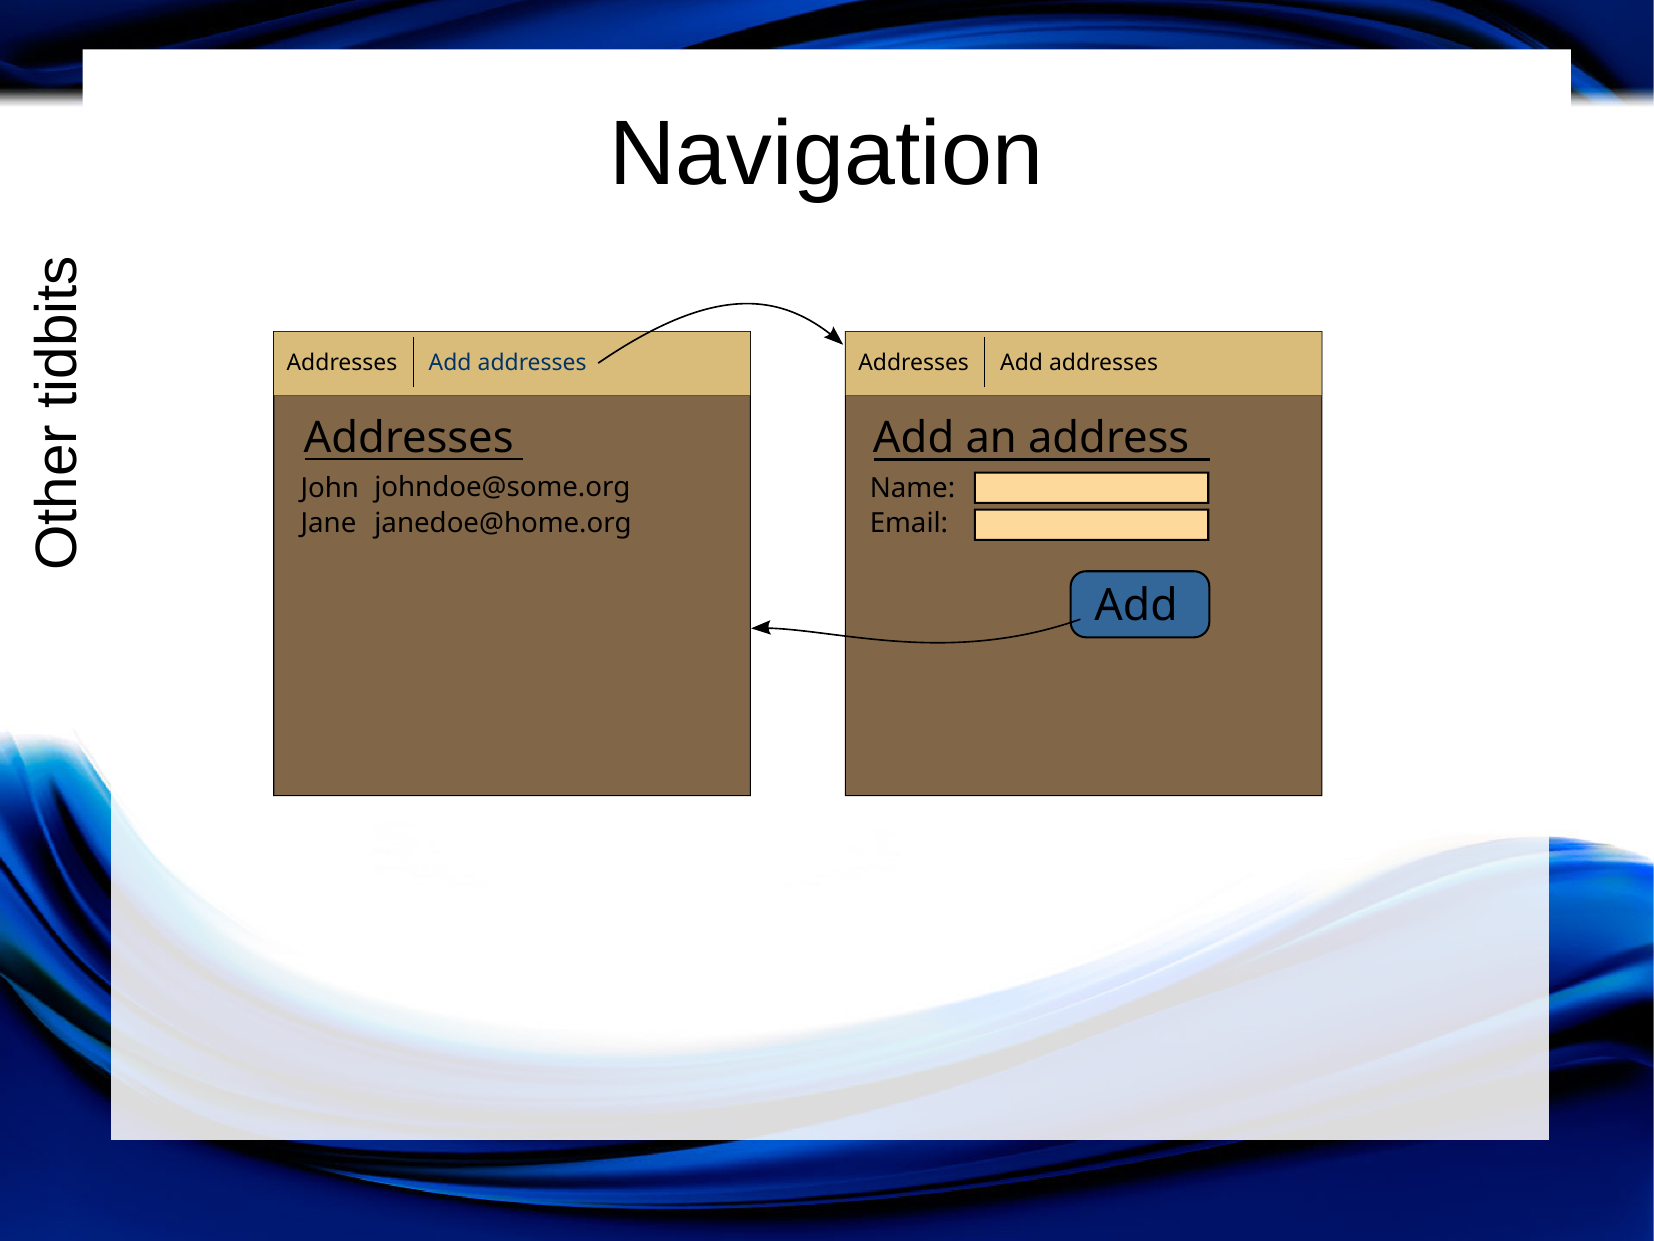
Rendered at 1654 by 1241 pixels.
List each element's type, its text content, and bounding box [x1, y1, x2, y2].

title Other tidbits [0, 29, 130, 798]
title Navigation [130, 49, 1571, 257]
picture [0, 0, 1654, 1241]
